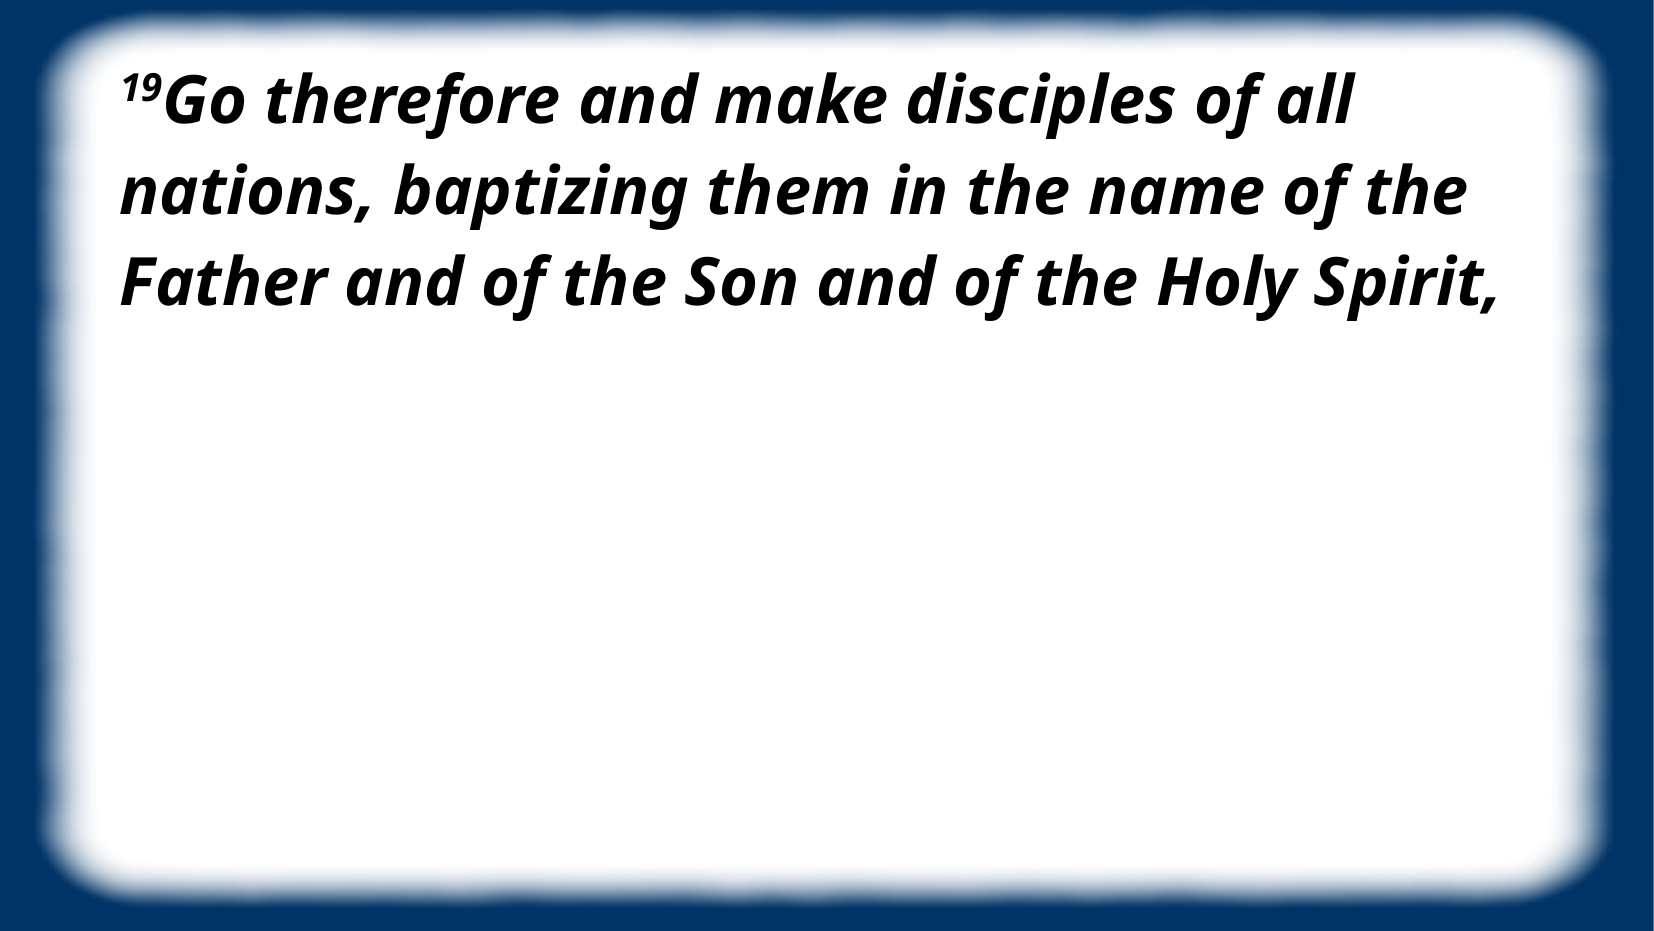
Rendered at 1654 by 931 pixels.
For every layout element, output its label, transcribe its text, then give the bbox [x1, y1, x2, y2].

text_box 19Go therefore and make disciples of all nations, baptizing them in the name of the Father and of the Son and of the Holy Spirit, [105, 45, 1546, 327]
picture [0, 0, 1654, 931]
